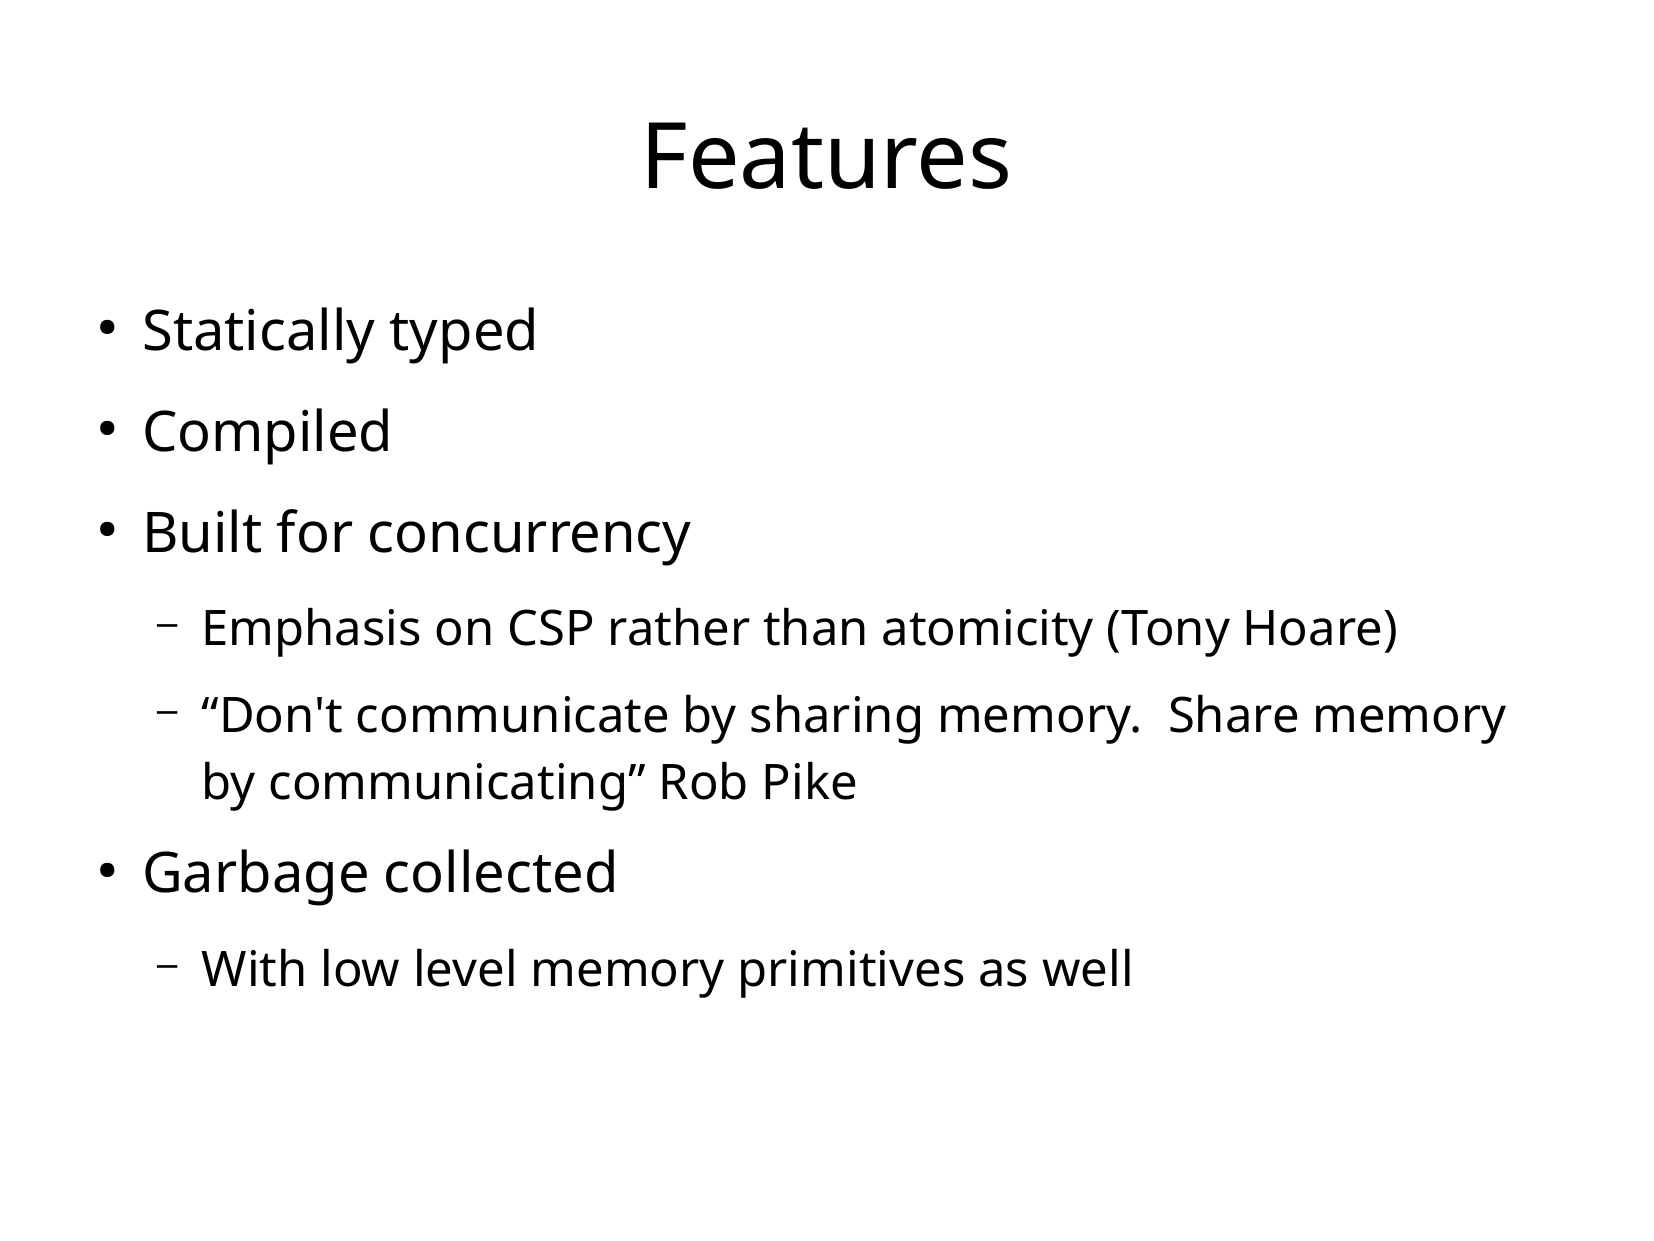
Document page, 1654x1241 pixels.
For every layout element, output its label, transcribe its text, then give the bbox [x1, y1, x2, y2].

list Statically typed Compiled Built for concurrency Emphasis on CSP rather than atomicity (Tony Hoare) “Don't communicate by sharing memory. Share memory by communicating” Rob Pike Garbage collected With low level memory primitives as well [82, 290, 1571, 1010]
title Features [82, 49, 1571, 257]
